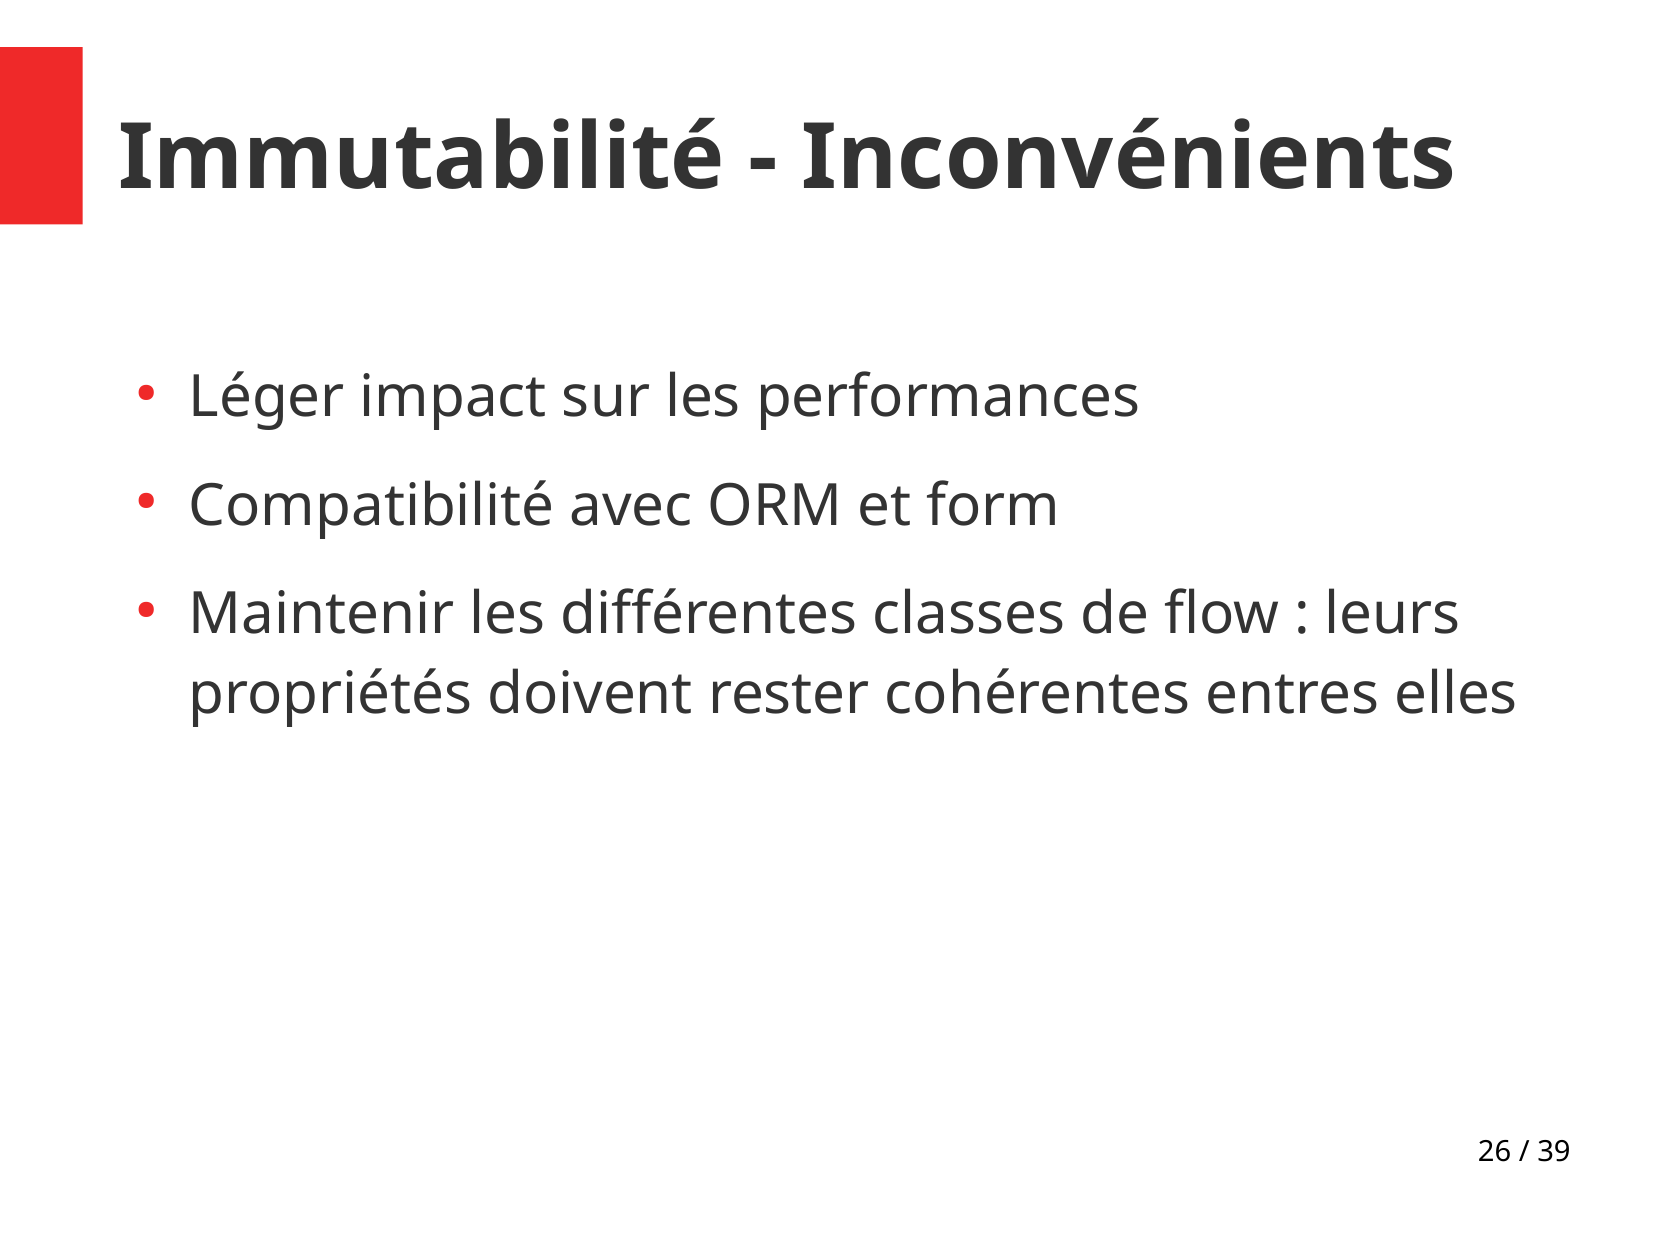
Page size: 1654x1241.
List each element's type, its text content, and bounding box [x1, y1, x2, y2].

title Immutabilité - Inconvénients [118, 49, 1571, 257]
list Léger impact sur les performances Compatibilité avec ORM et form Maintenir les différentes classes de flow : leurs propriétés doivent rester cohérentes entres elles [118, 354, 1536, 1074]
